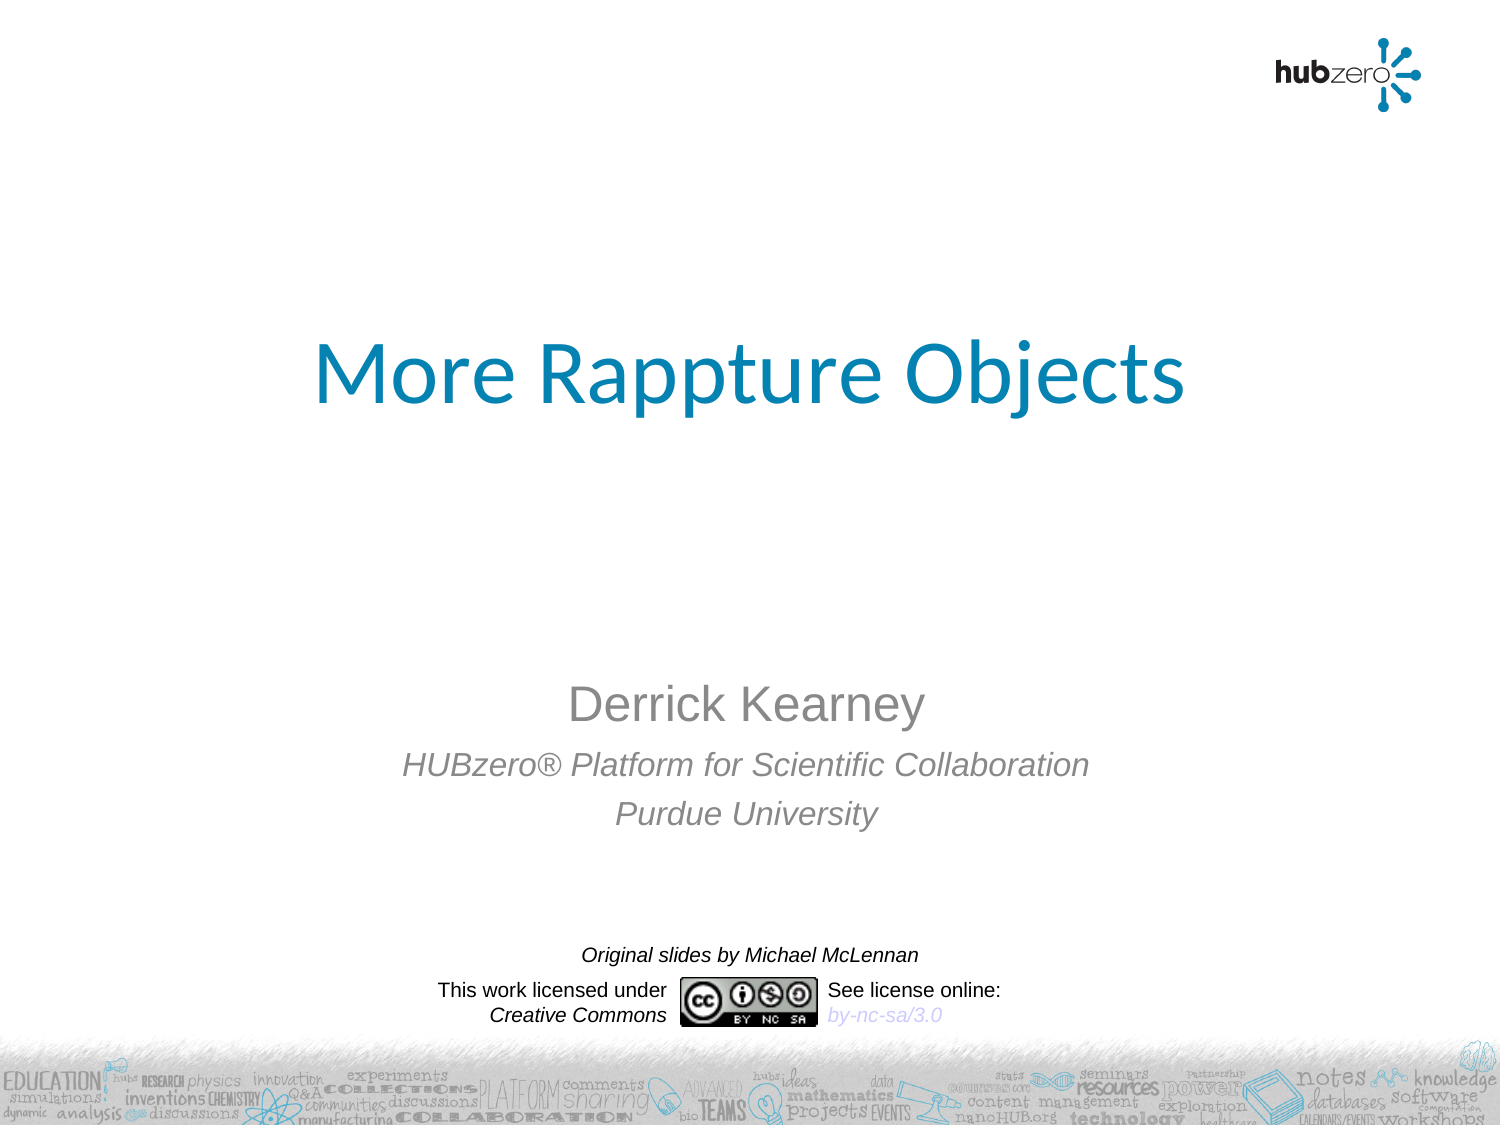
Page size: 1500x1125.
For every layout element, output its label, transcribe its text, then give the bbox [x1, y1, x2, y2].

text_box See license online: by-nc-sa/3.0 [812, 969, 1017, 1035]
picture [0, 1034, 1500, 1125]
text_box More Rappture Objects [112, 208, 1388, 526]
text_box Derrick Kearney HUBzero® Platform for Scientific Collaboration Purdue University [221, 663, 1272, 839]
text_box This work licensed under Creative Commons [422, 969, 683, 1035]
text_box Original slides by Michael McLennan [566, 933, 934, 975]
picture [1272, 35, 1424, 115]
picture [683, 977, 812, 1027]
